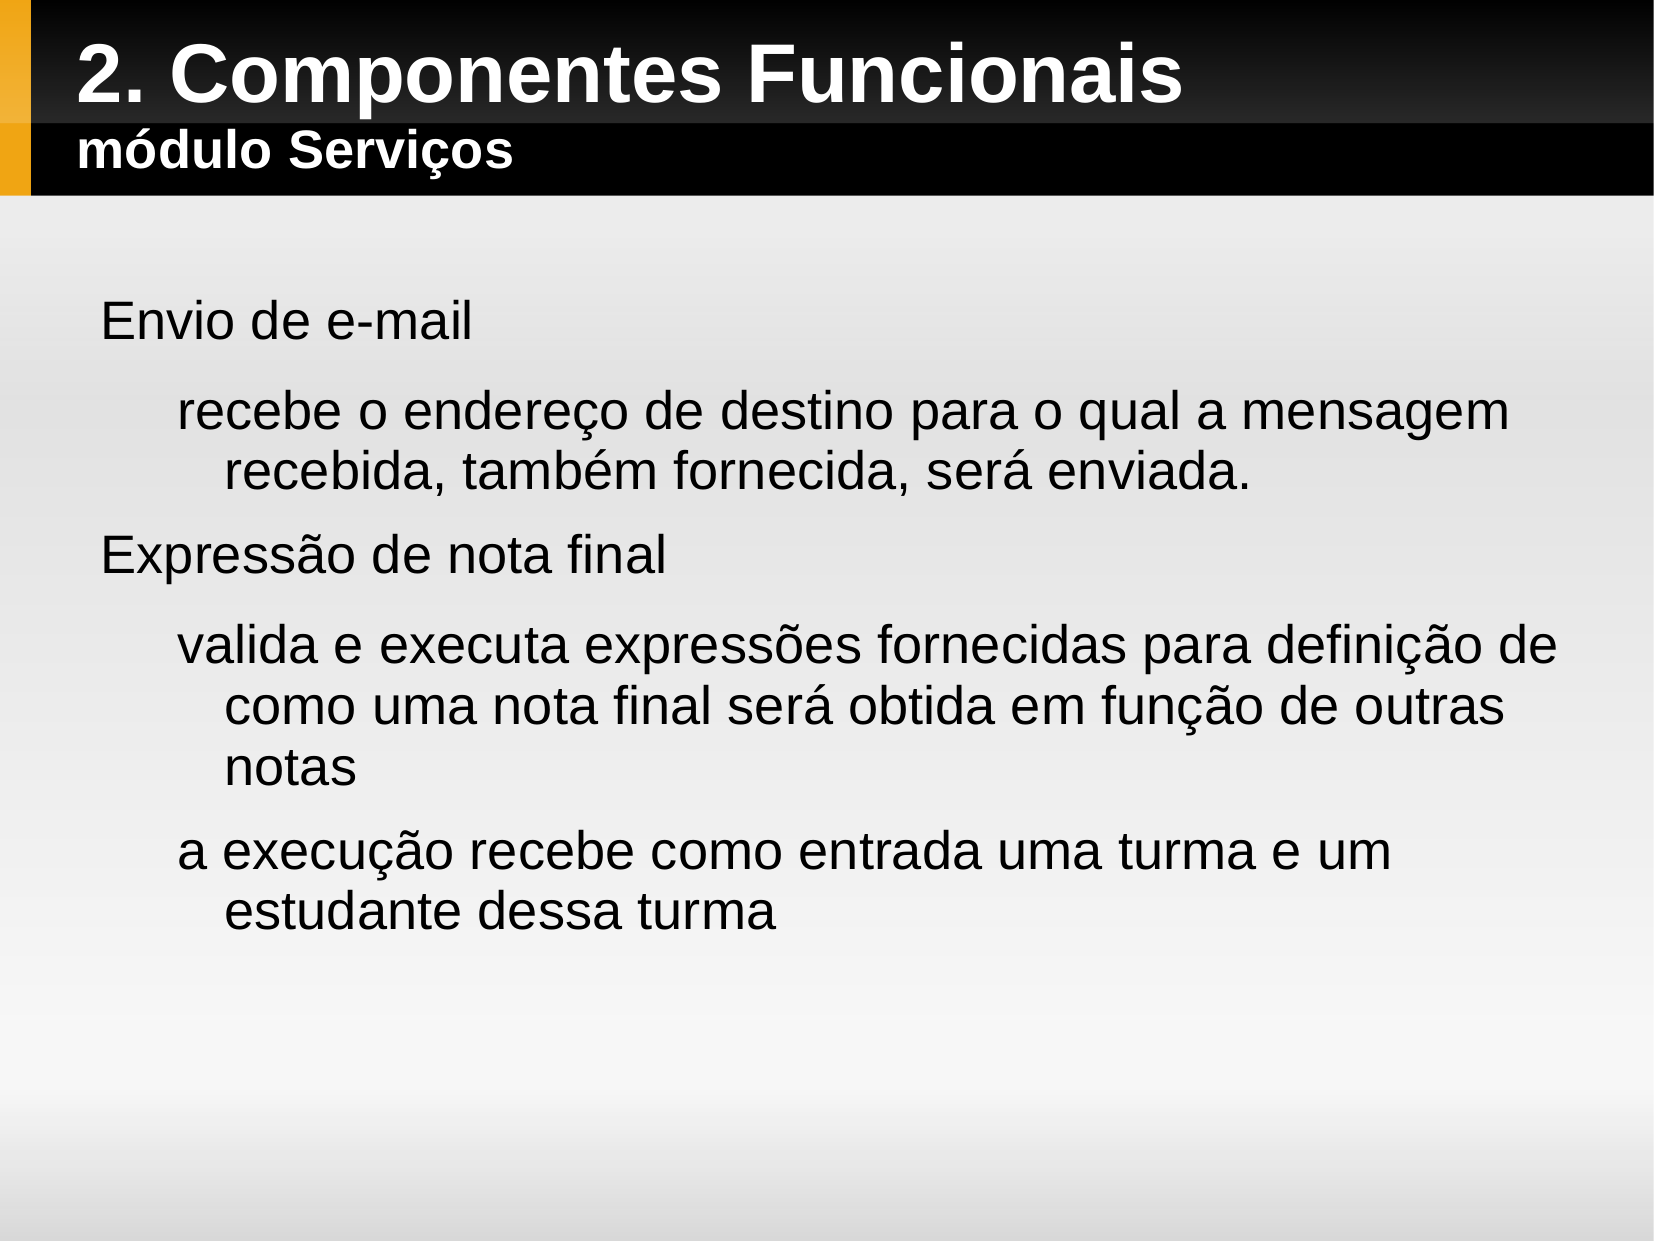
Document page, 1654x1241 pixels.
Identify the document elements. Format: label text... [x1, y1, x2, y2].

title 2. Componentes Funcionais módulo Serviços [76, 0, 1566, 208]
picture [0, 0, 1654, 1241]
list Envio de e-mail recebe o endereço de destino para o qual a mensagem recebida, também fornecida, será enviada. Expressão de nota final valida e executa expressões fornecidas para definição de como uma nota final será obtida em função de outras notas a execução recebe como entrada uma turma e um estudante dessa turma [82, 290, 1571, 1109]
